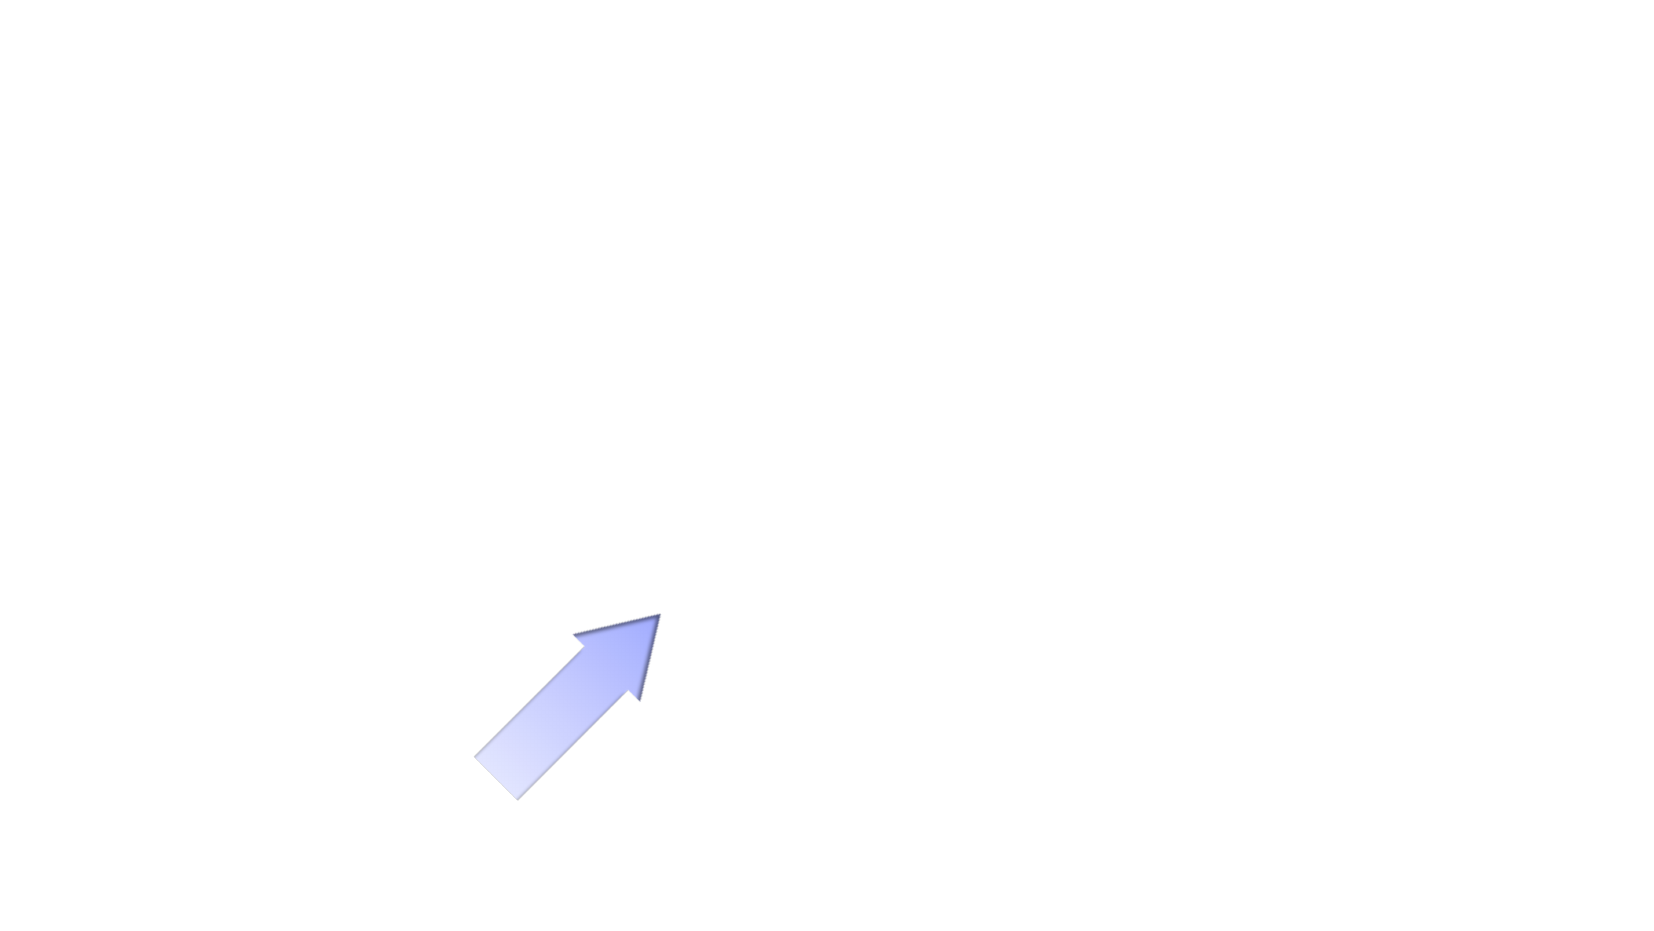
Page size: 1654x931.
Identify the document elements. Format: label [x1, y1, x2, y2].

picture [461, 579, 695, 813]
